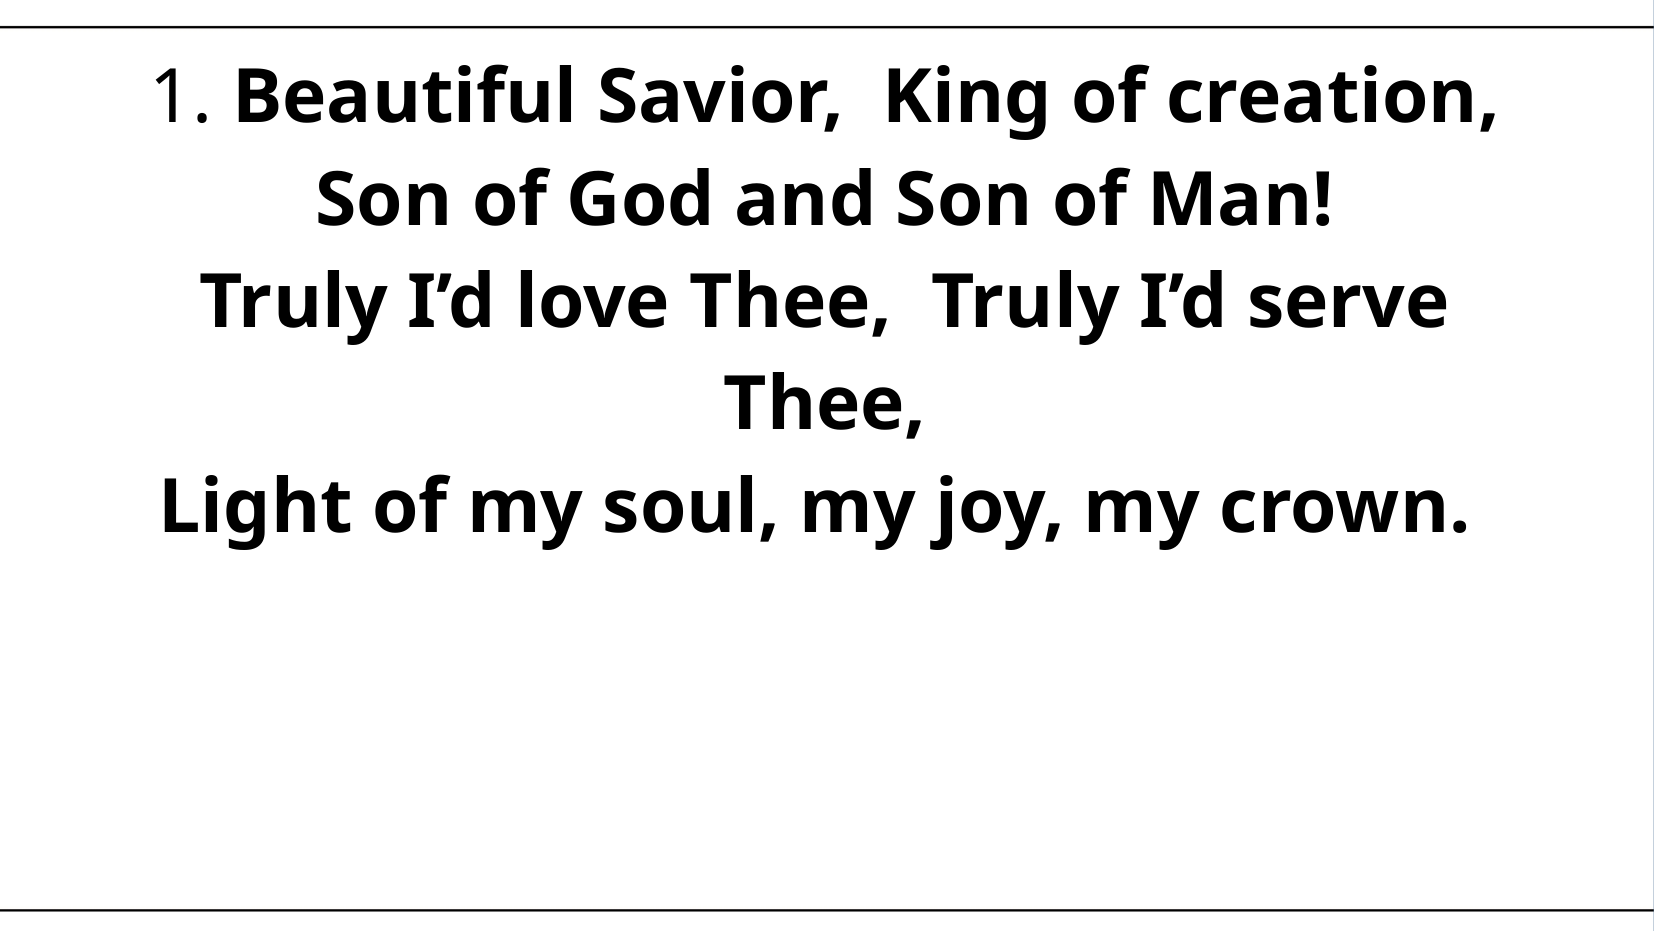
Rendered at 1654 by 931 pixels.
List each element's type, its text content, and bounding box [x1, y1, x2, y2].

text_box 1. Beautiful Savior, King of creation, Son of God and Son of Man! Truly I’d love Thee, Truly I’d serve Thee, Light of my soul, my joy, my crown. [90, 35, 1561, 450]
picture [0, 0, 1654, 931]
